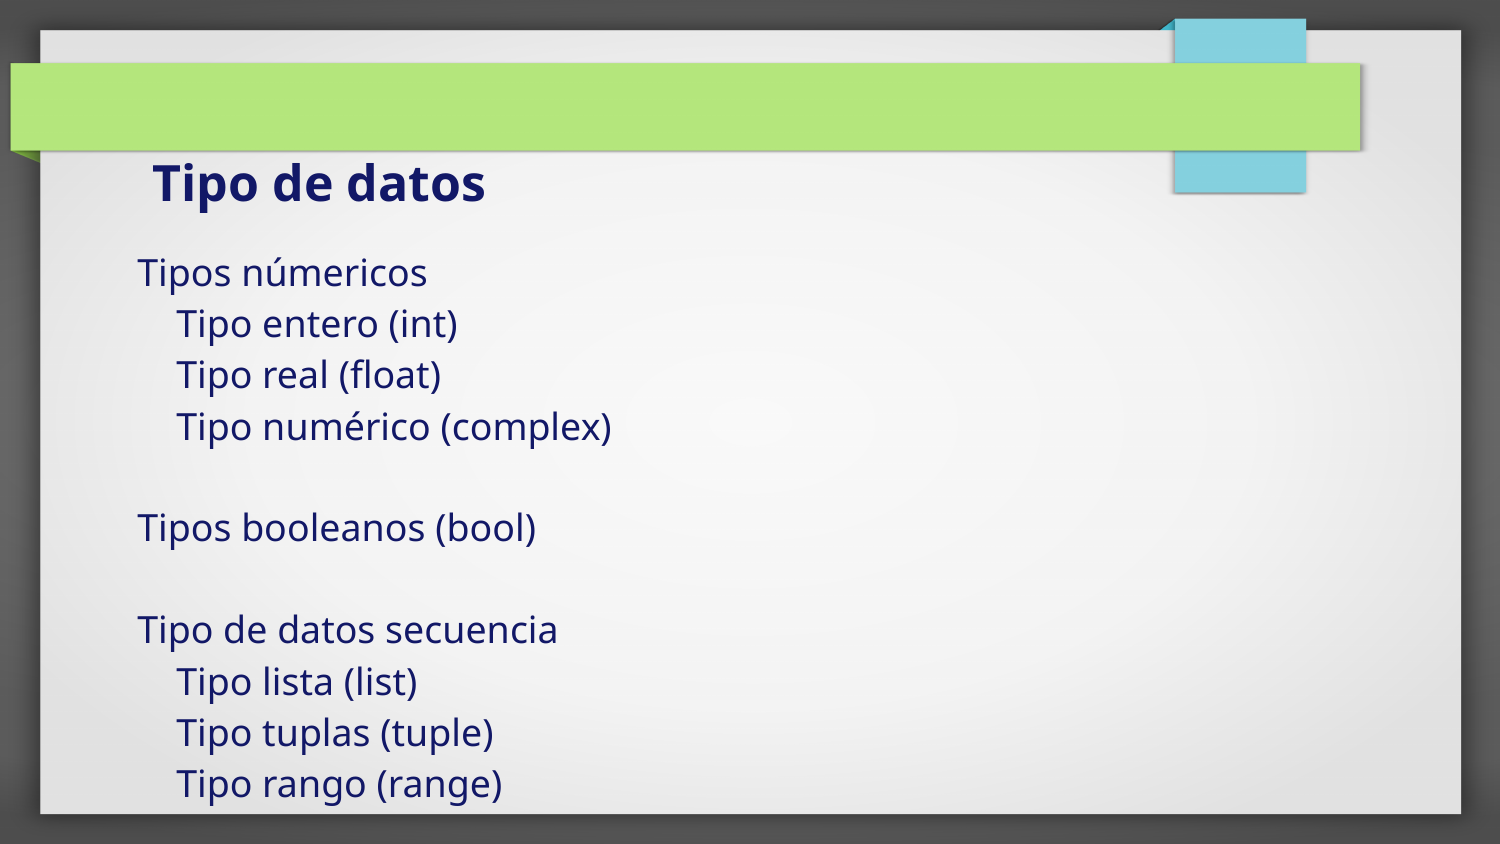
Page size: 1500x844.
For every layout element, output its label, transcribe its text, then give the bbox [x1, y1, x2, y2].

picture [0, 0, 1500, 844]
list Tipos númericos Tipo entero (int) Tipo real (float) Tipo numérico (complex) Tipos booleanos (bool) Tipo de datos secuencia Tipo lista (list) Tipo tuplas (tuple) Tipo rango (range) [137, 246, 1099, 844]
title Tipo de datos [137, 146, 1011, 227]
